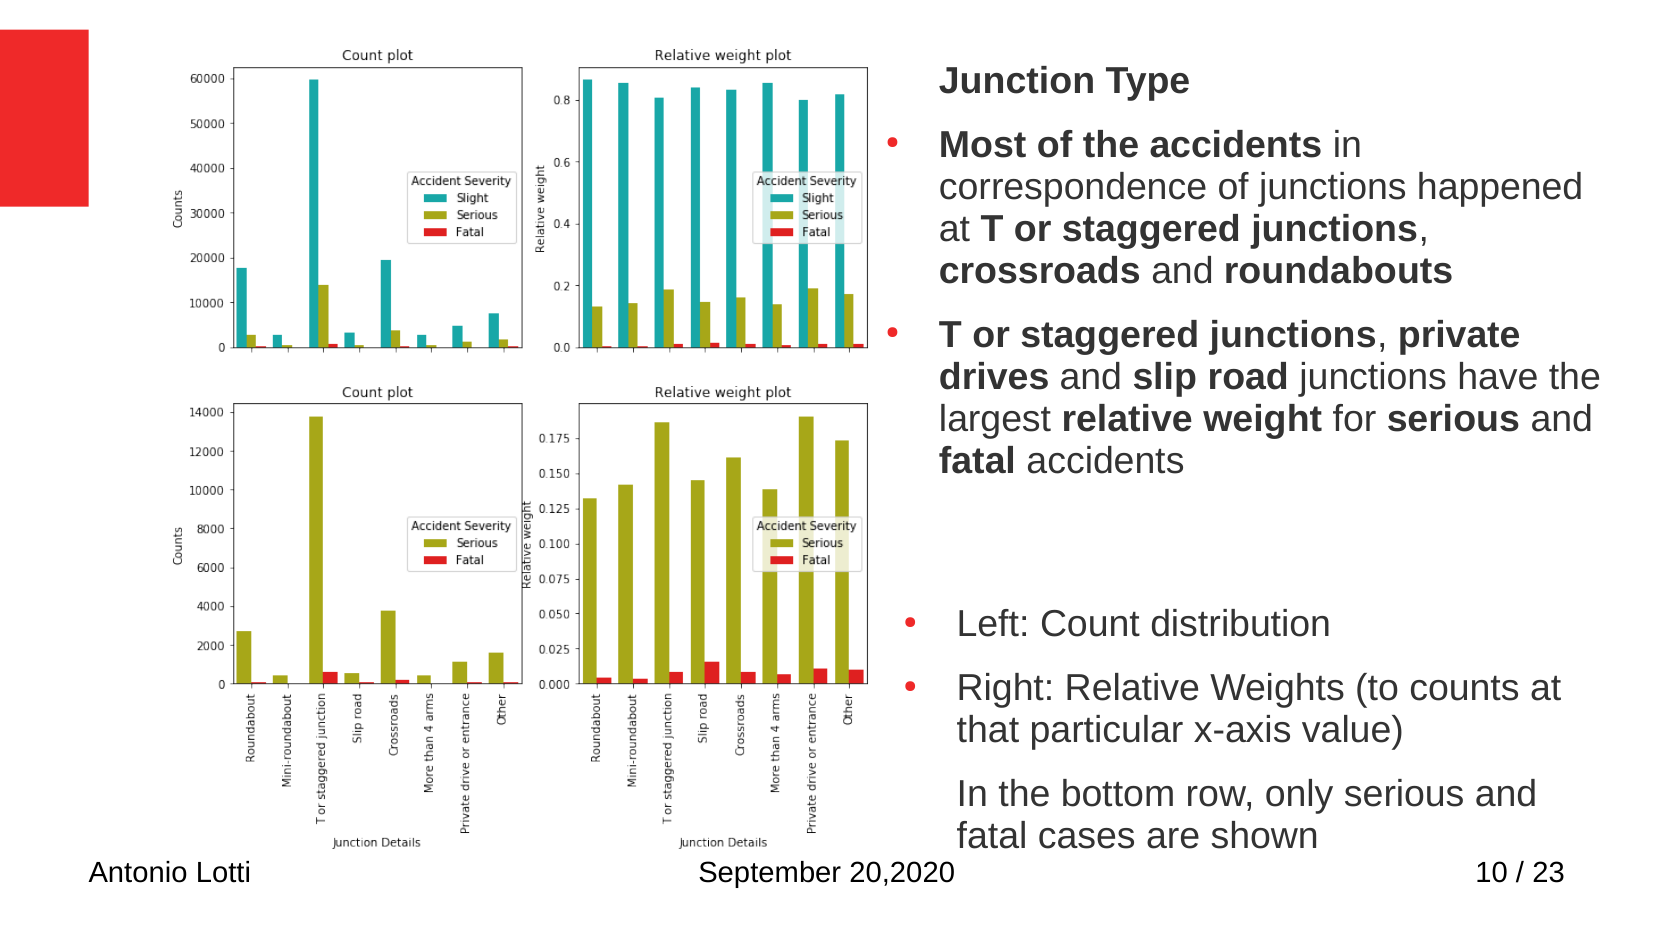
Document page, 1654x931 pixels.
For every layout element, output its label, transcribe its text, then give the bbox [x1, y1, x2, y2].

list Junction Type Most of the accidents in correspondence of junctions happened at T or staggered junctions, crossroads and roundabouts T or staggered junctions, private drives and slip road junctions have the largest relative weight for serious and fatal accidents [875, 59, 1607, 186]
picture [165, 41, 875, 857]
list Left: Count distribution Right: Relative Weights (to counts at that particular x-axis value) In the bottom row, only serious and fatal cases are shown [885, 602, 1595, 788]
